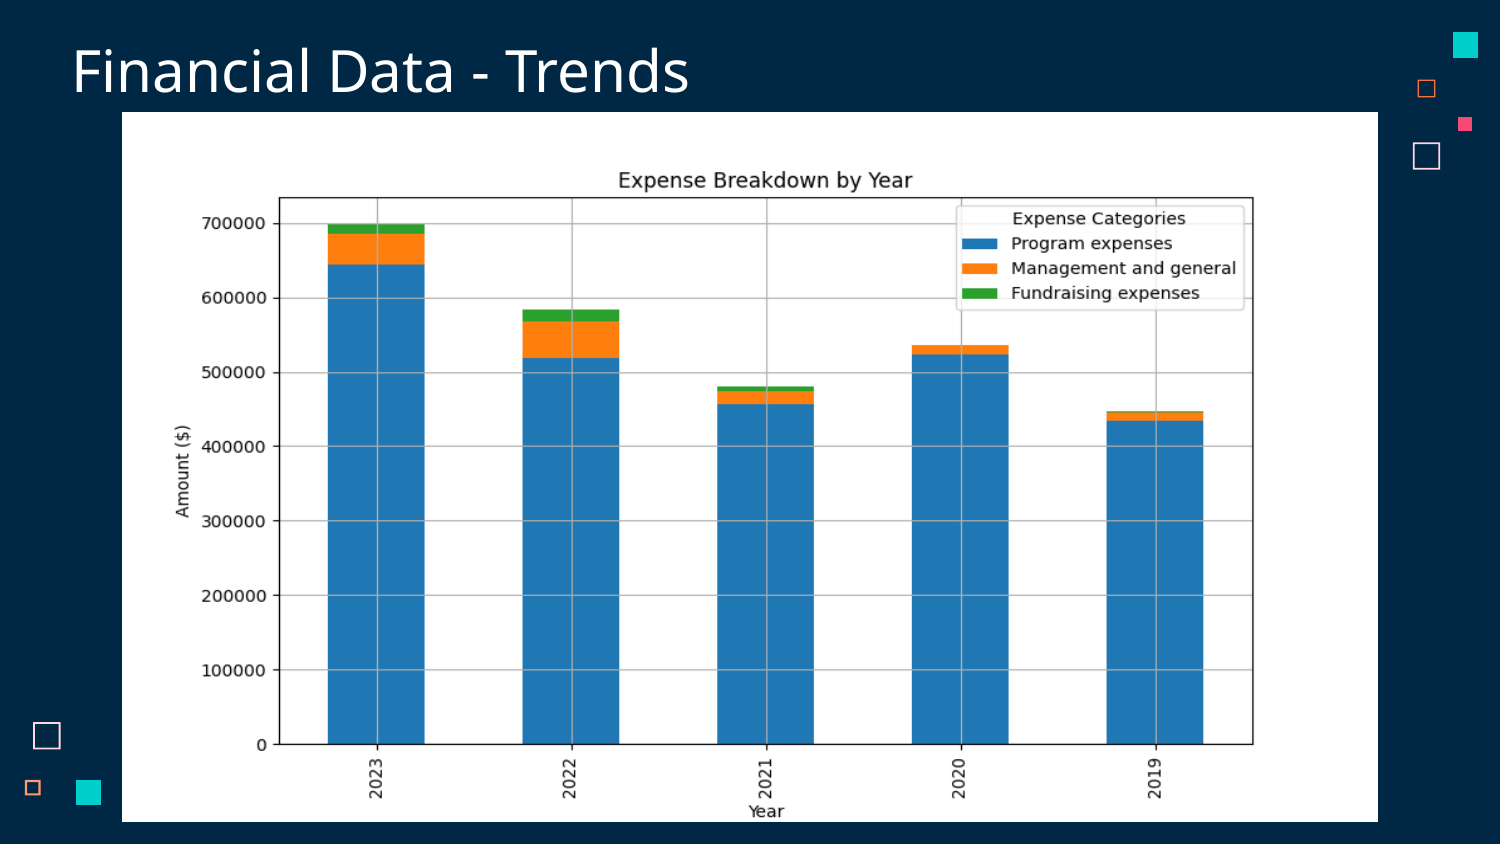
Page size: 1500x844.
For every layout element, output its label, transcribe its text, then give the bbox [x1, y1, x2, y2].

title Financial Data - Trends [56, 18, 1320, 113]
picture [122, 112, 1378, 822]
